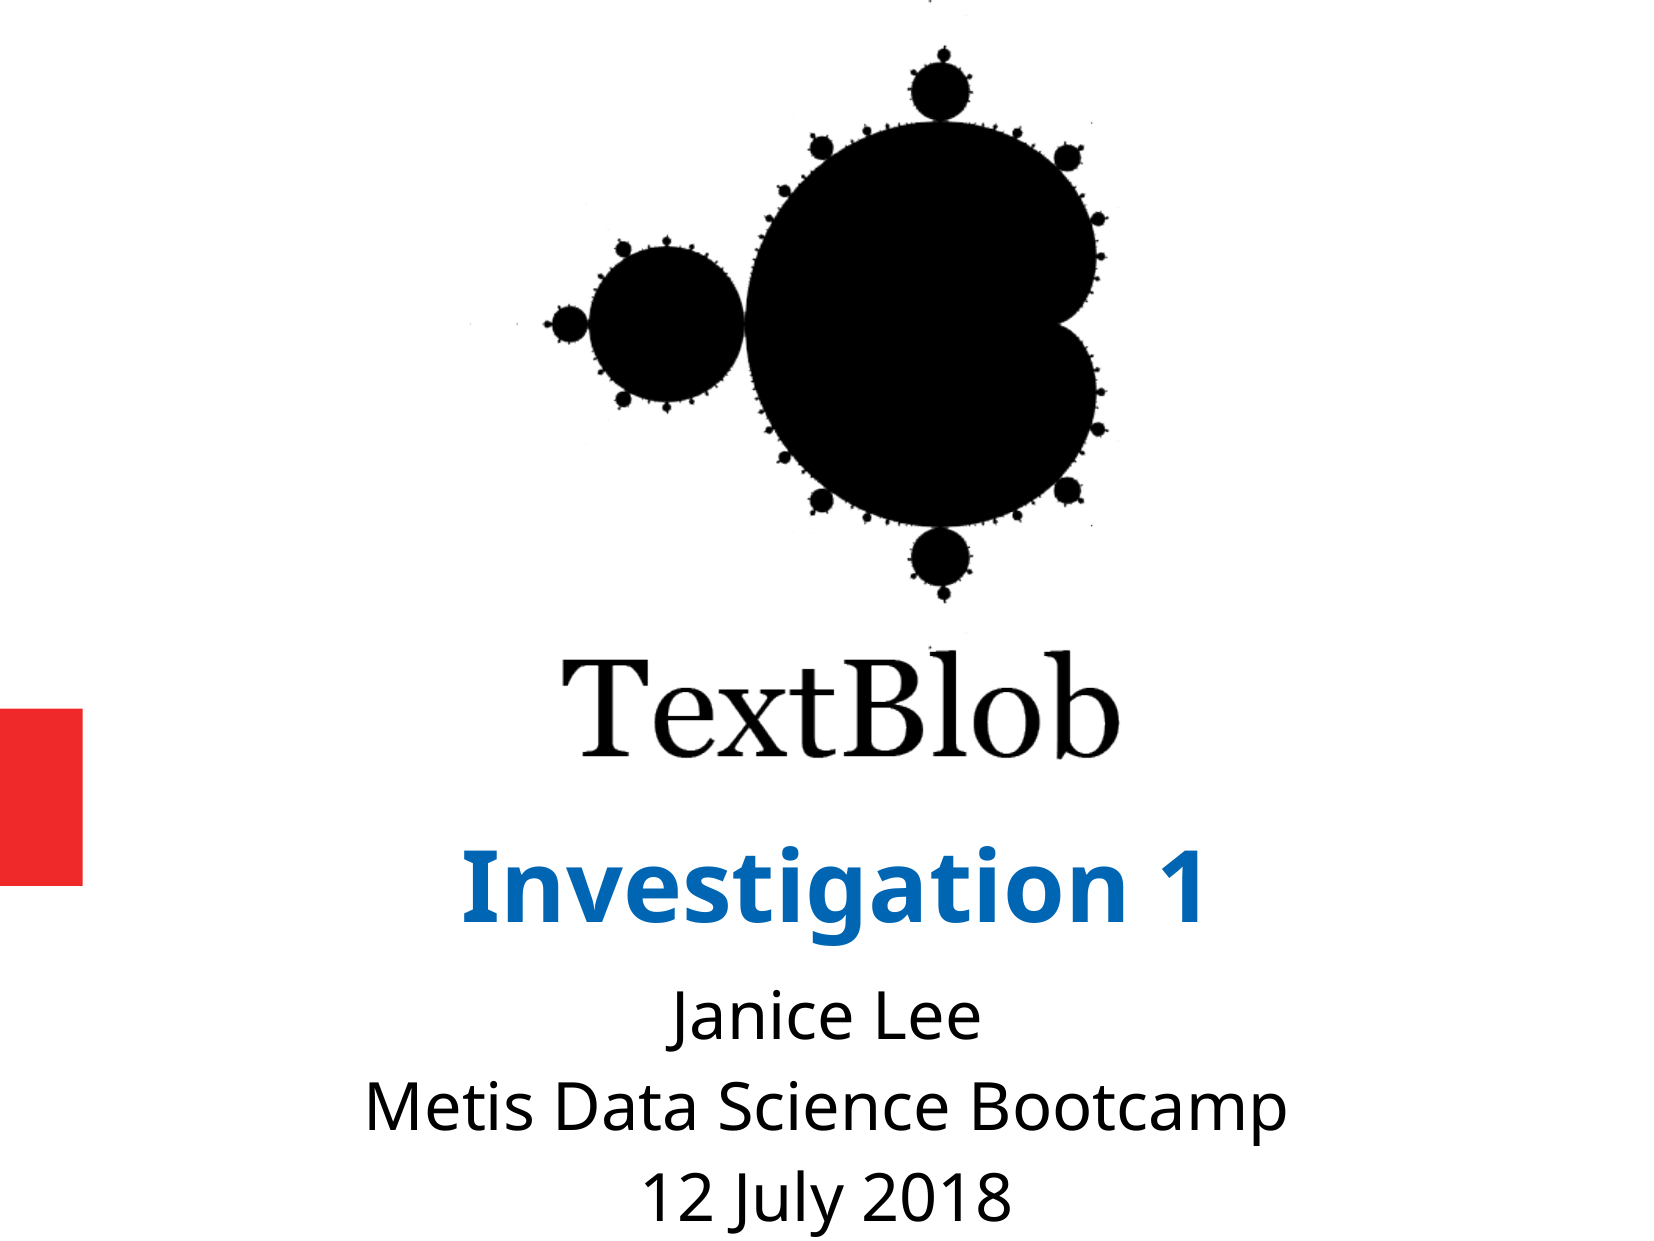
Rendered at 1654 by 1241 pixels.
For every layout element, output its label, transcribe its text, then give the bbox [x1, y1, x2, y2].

picture [398, 0, 1321, 846]
subtitle Janice Lee Metis Data Science Bootcamp 12 July 2018 [124, 987, 1531, 1222]
title Investigation 1 [183, 747, 1493, 968]
